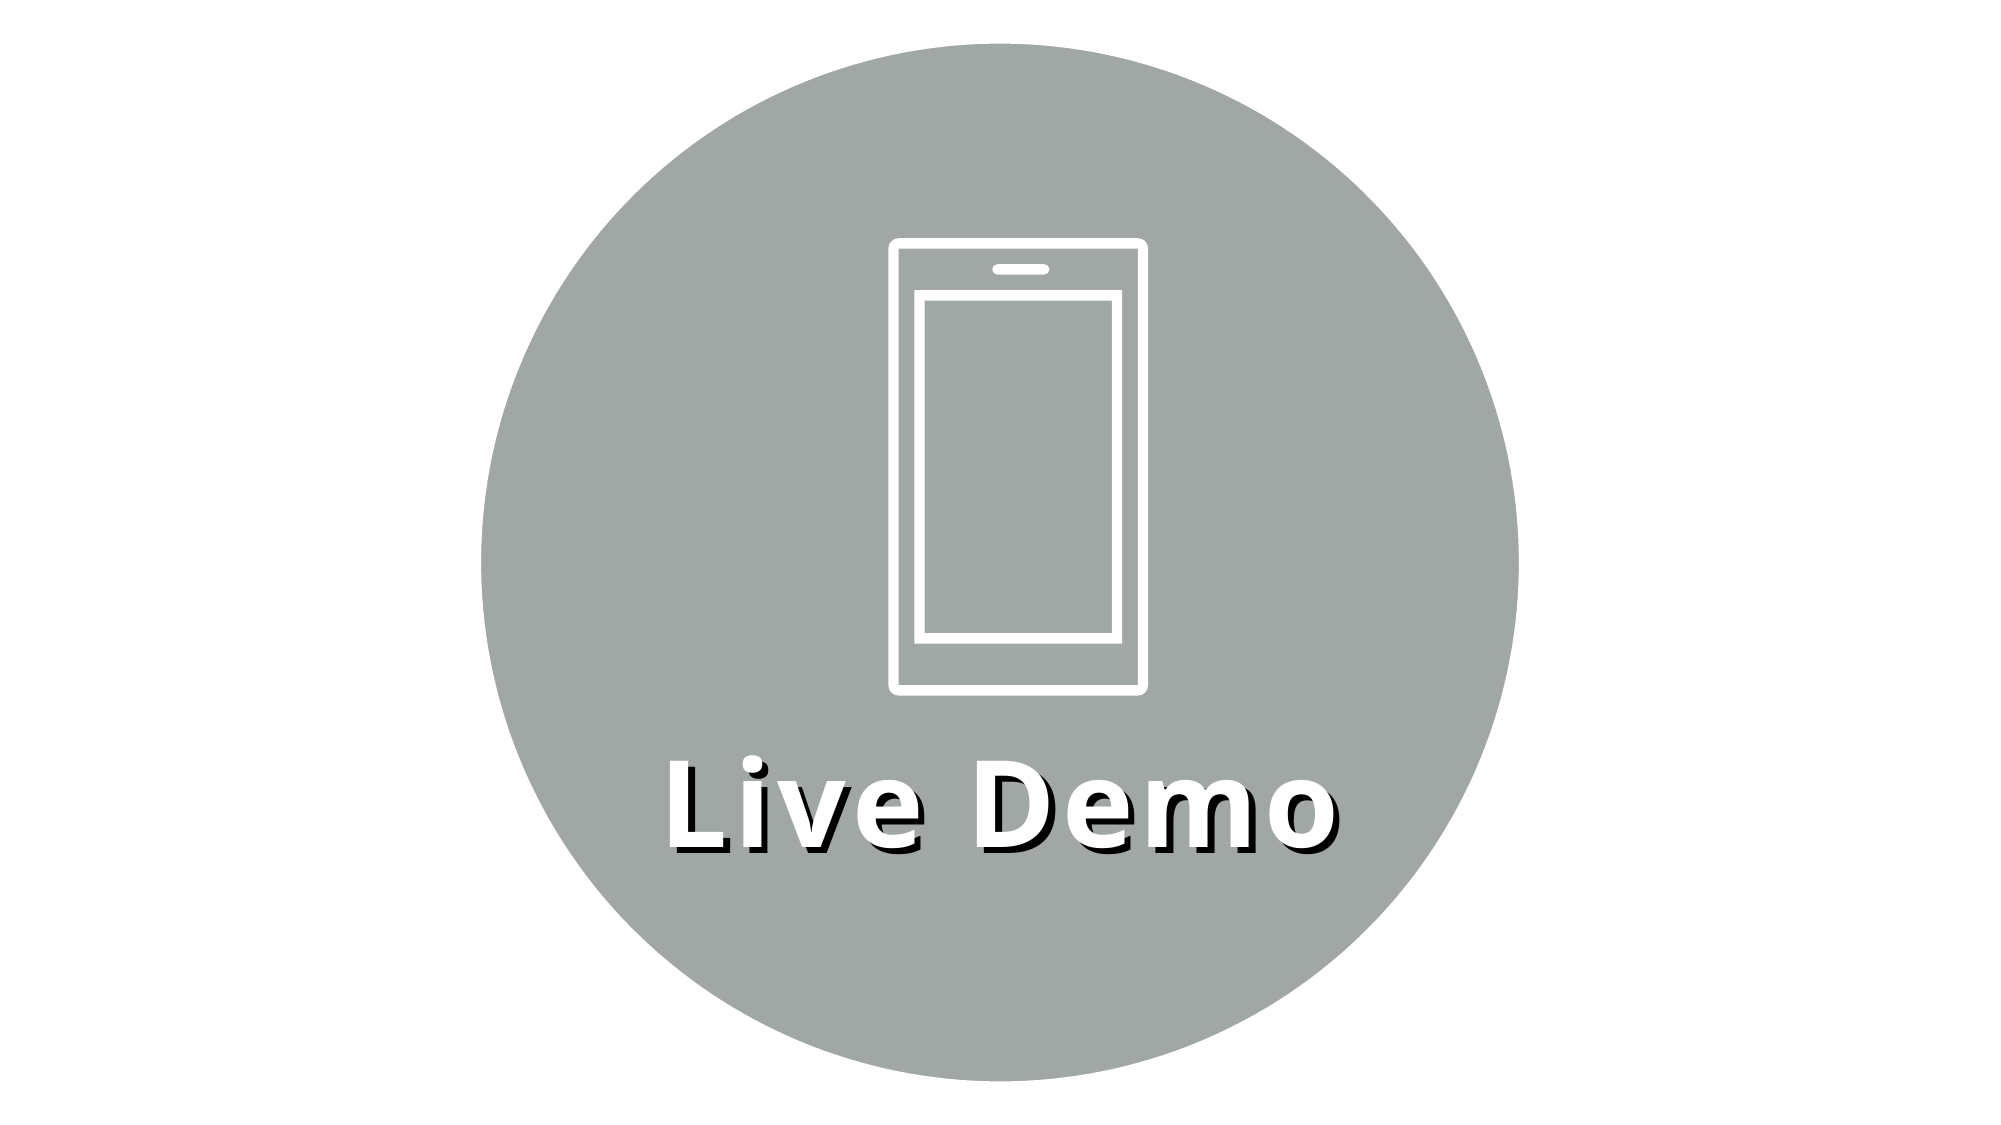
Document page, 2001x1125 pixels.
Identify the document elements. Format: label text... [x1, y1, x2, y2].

text_box [470, 33, 1530, 1092]
picture [766, 214, 1271, 719]
text_box Live Demo [645, 719, 1355, 879]
